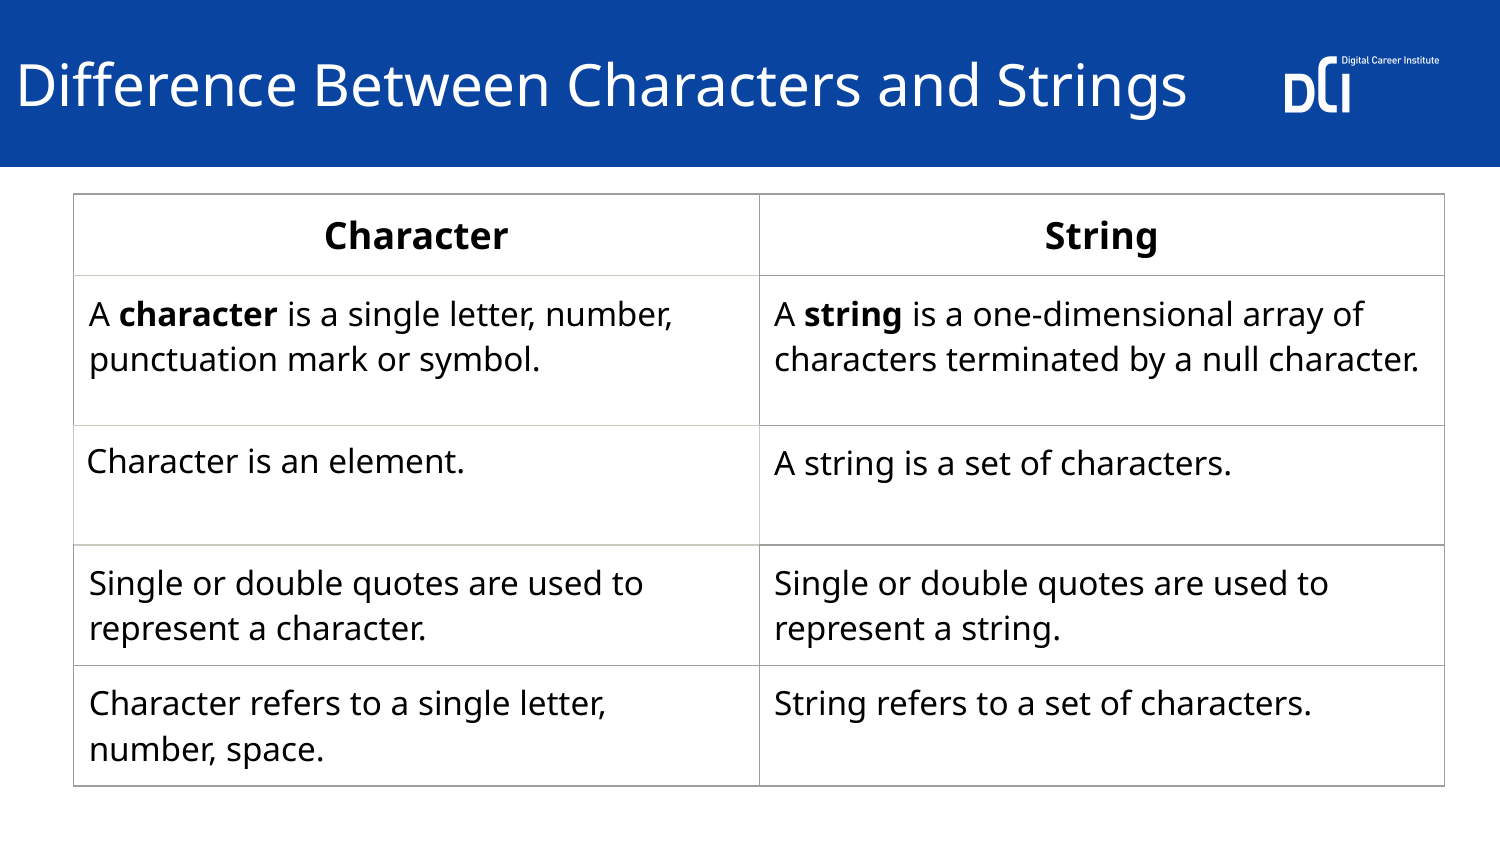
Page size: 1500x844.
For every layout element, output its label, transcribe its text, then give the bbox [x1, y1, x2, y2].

picture [1275, 44, 1445, 123]
table_cell A string is a one-dimensional array of characters terminated by a null character. [760, 276, 1444, 425]
table_cell Character is an element. [74, 426, 759, 544]
table_cell A character is a single letter, number, punctuation mark or symbol. [74, 276, 759, 425]
table_cell Character refers to a single letter, number, space. [74, 666, 759, 785]
table_header String [760, 195, 1444, 275]
table_cell A string is a set of characters. [760, 426, 1444, 544]
table_cell String refers to a set of characters. [760, 666, 1444, 785]
table_cell Single or double quotes are used to represent a character. [74, 546, 759, 665]
title Difference Between Characters and Strings [0, 0, 1500, 167]
table_header Character [74, 195, 759, 275]
table_cell Single or double quotes are used to represent a string. [760, 546, 1444, 665]
